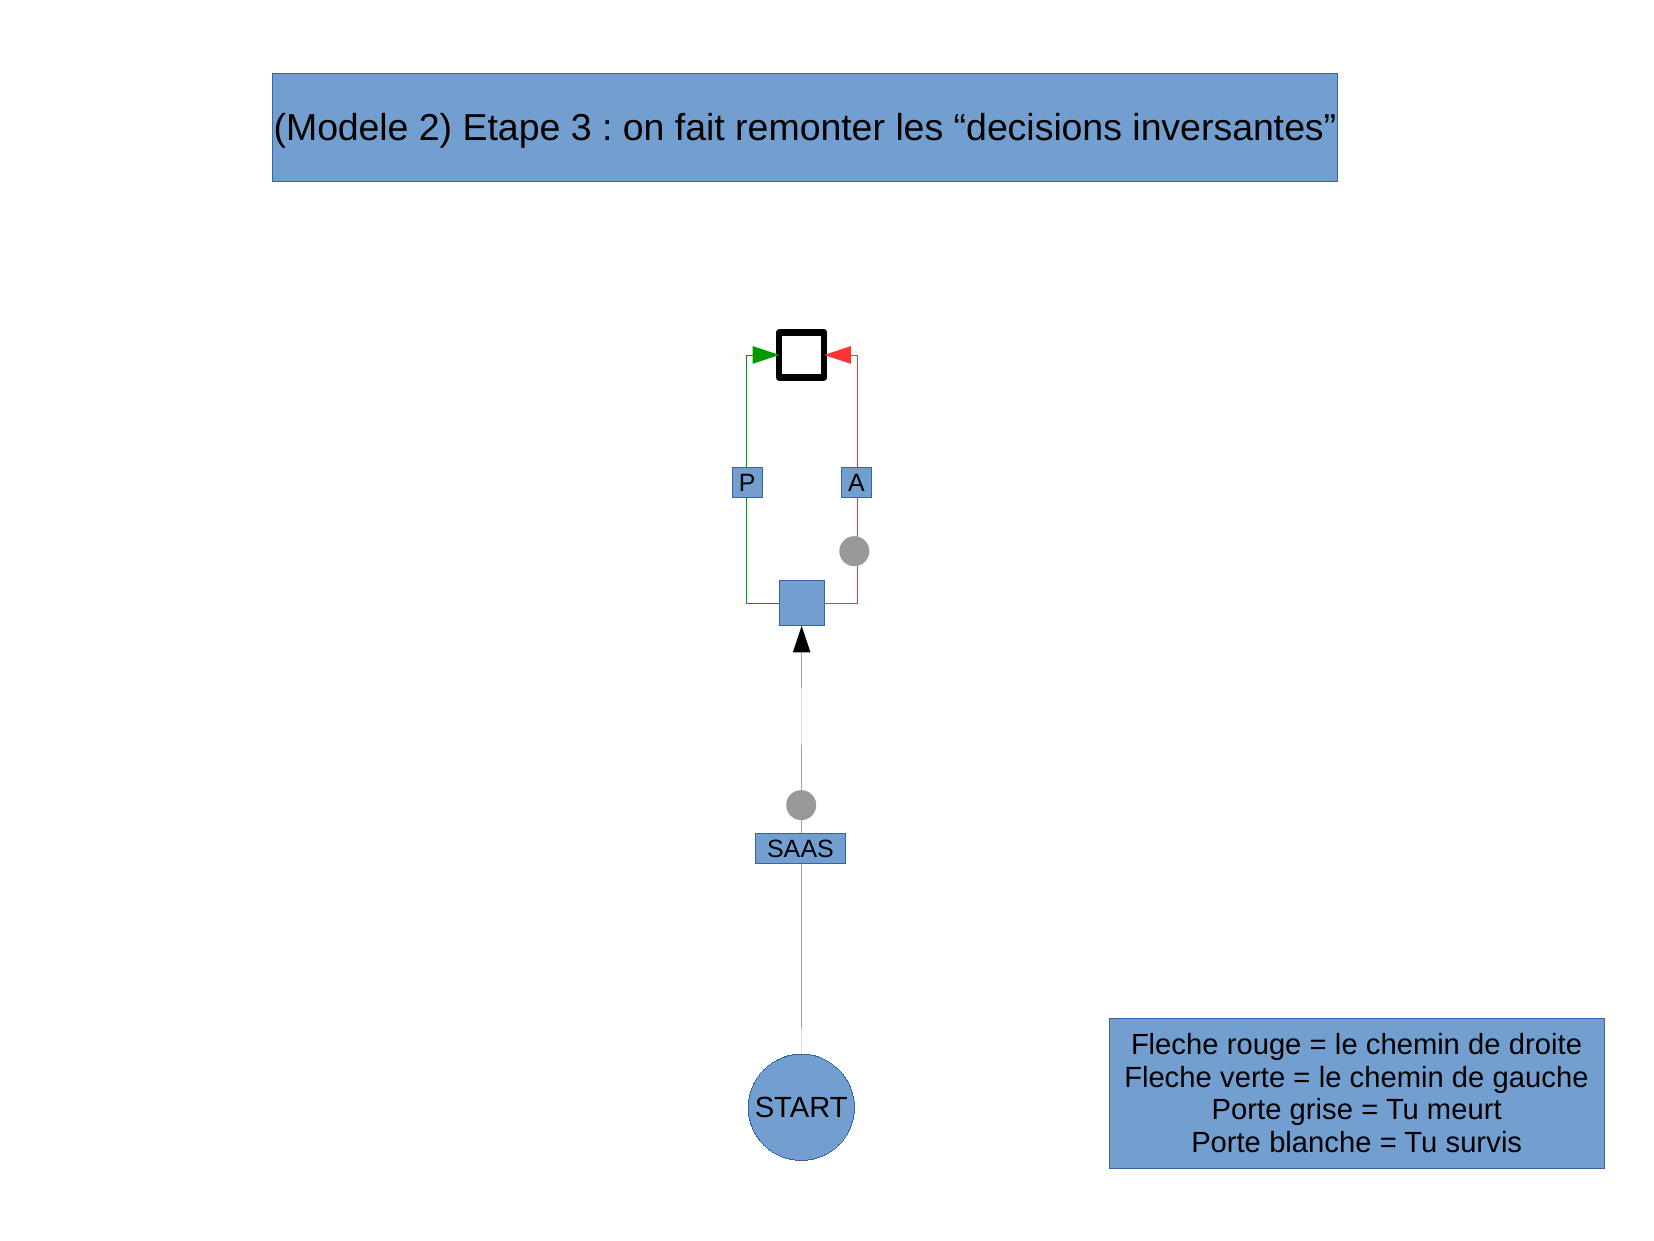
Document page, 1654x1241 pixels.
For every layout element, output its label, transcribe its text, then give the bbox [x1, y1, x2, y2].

text_box [779, 580, 825, 626]
text_box [839, 536, 870, 567]
text_box START [748, 1054, 855, 1161]
text_box P [732, 467, 763, 498]
text_box [786, 790, 817, 821]
text_box Fleche rouge = le chemin de droite Fleche verte = le chemin de gauche Porte grise = Tu meurt Porte blanche = Tu survis [1109, 1018, 1605, 1169]
text_box (Modele 2) Etape 3 : on fait remonter les “decisions inversantes” [272, 73, 1338, 182]
text_box [779, 332, 825, 378]
text_box SAAS [755, 833, 846, 864]
text_box A [841, 467, 872, 498]
